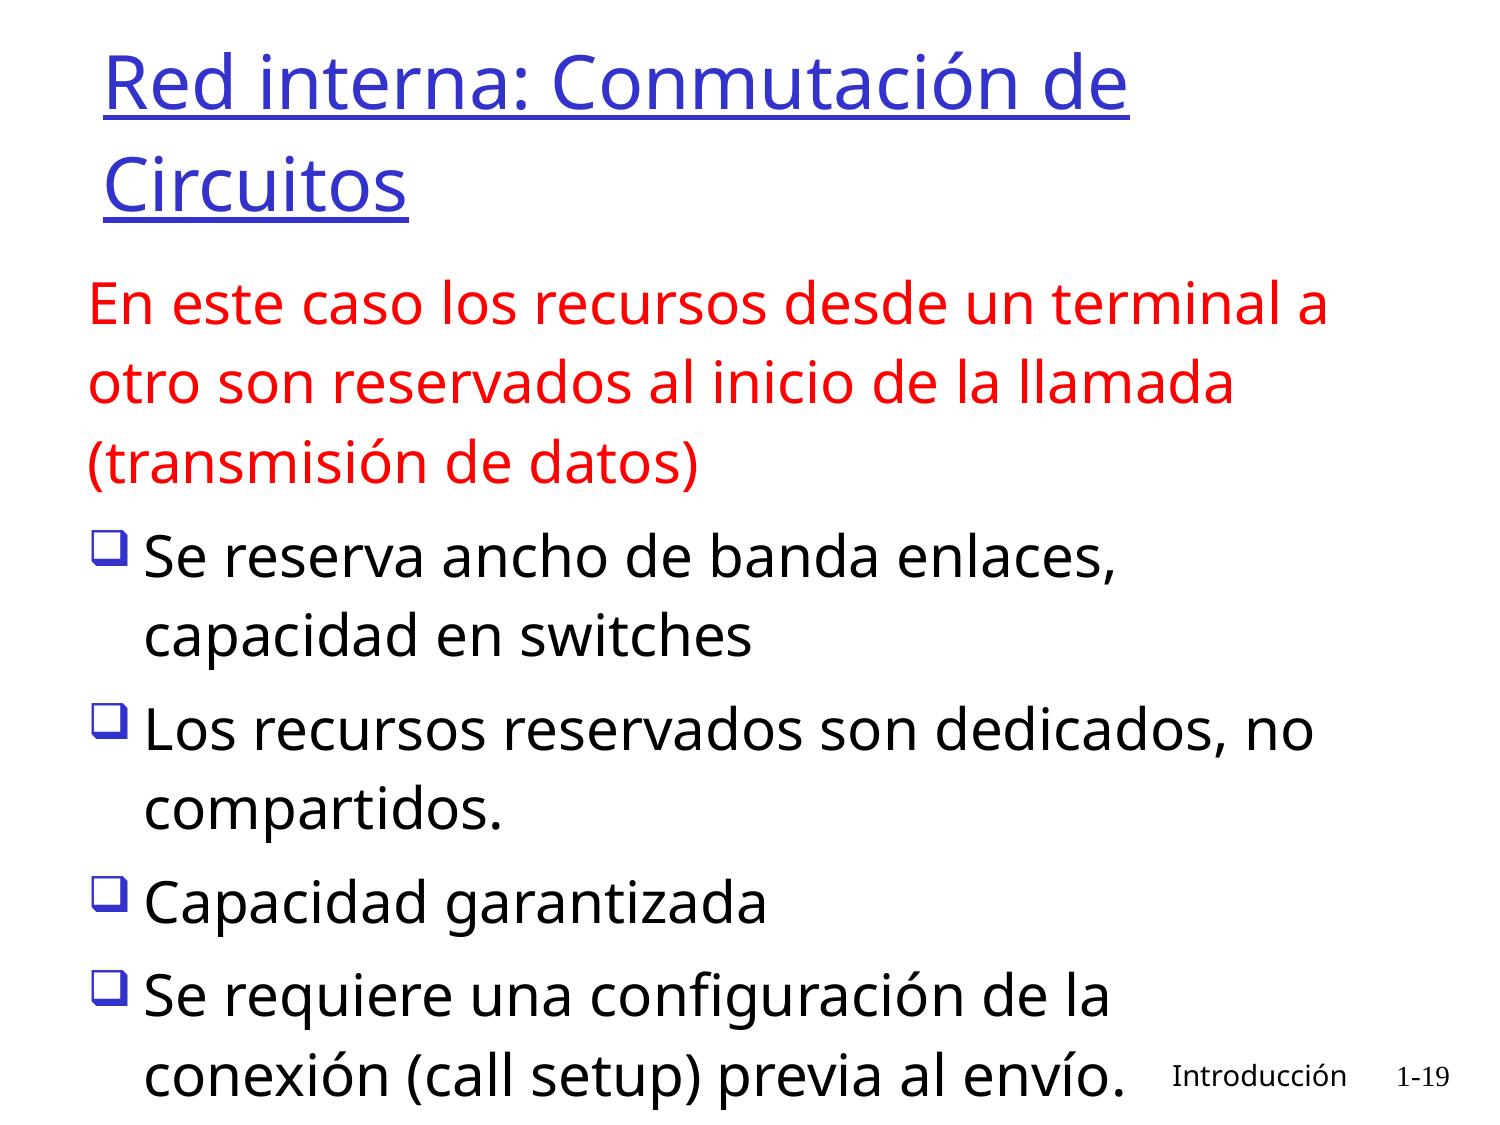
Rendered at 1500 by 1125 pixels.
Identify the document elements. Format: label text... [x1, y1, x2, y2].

title Red interna: Conmutación de Circuitos [87, 16, 1363, 247]
text_box Introducción [887, 1050, 1362, 1125]
list En este caso los recursos desde un terminal a otro son reservados al inicio de la llamada (transmisión de datos) Se reserva ancho de banda enlaces, capacidad en switches Los recursos reservados son dedicados, no compartidos. Capacidad garantizada Se requiere una configuración de la conexión (call setup) previa al envío. [87, 262, 1363, 1006]
text_box 1-<number> [1362, 1050, 1466, 1125]
